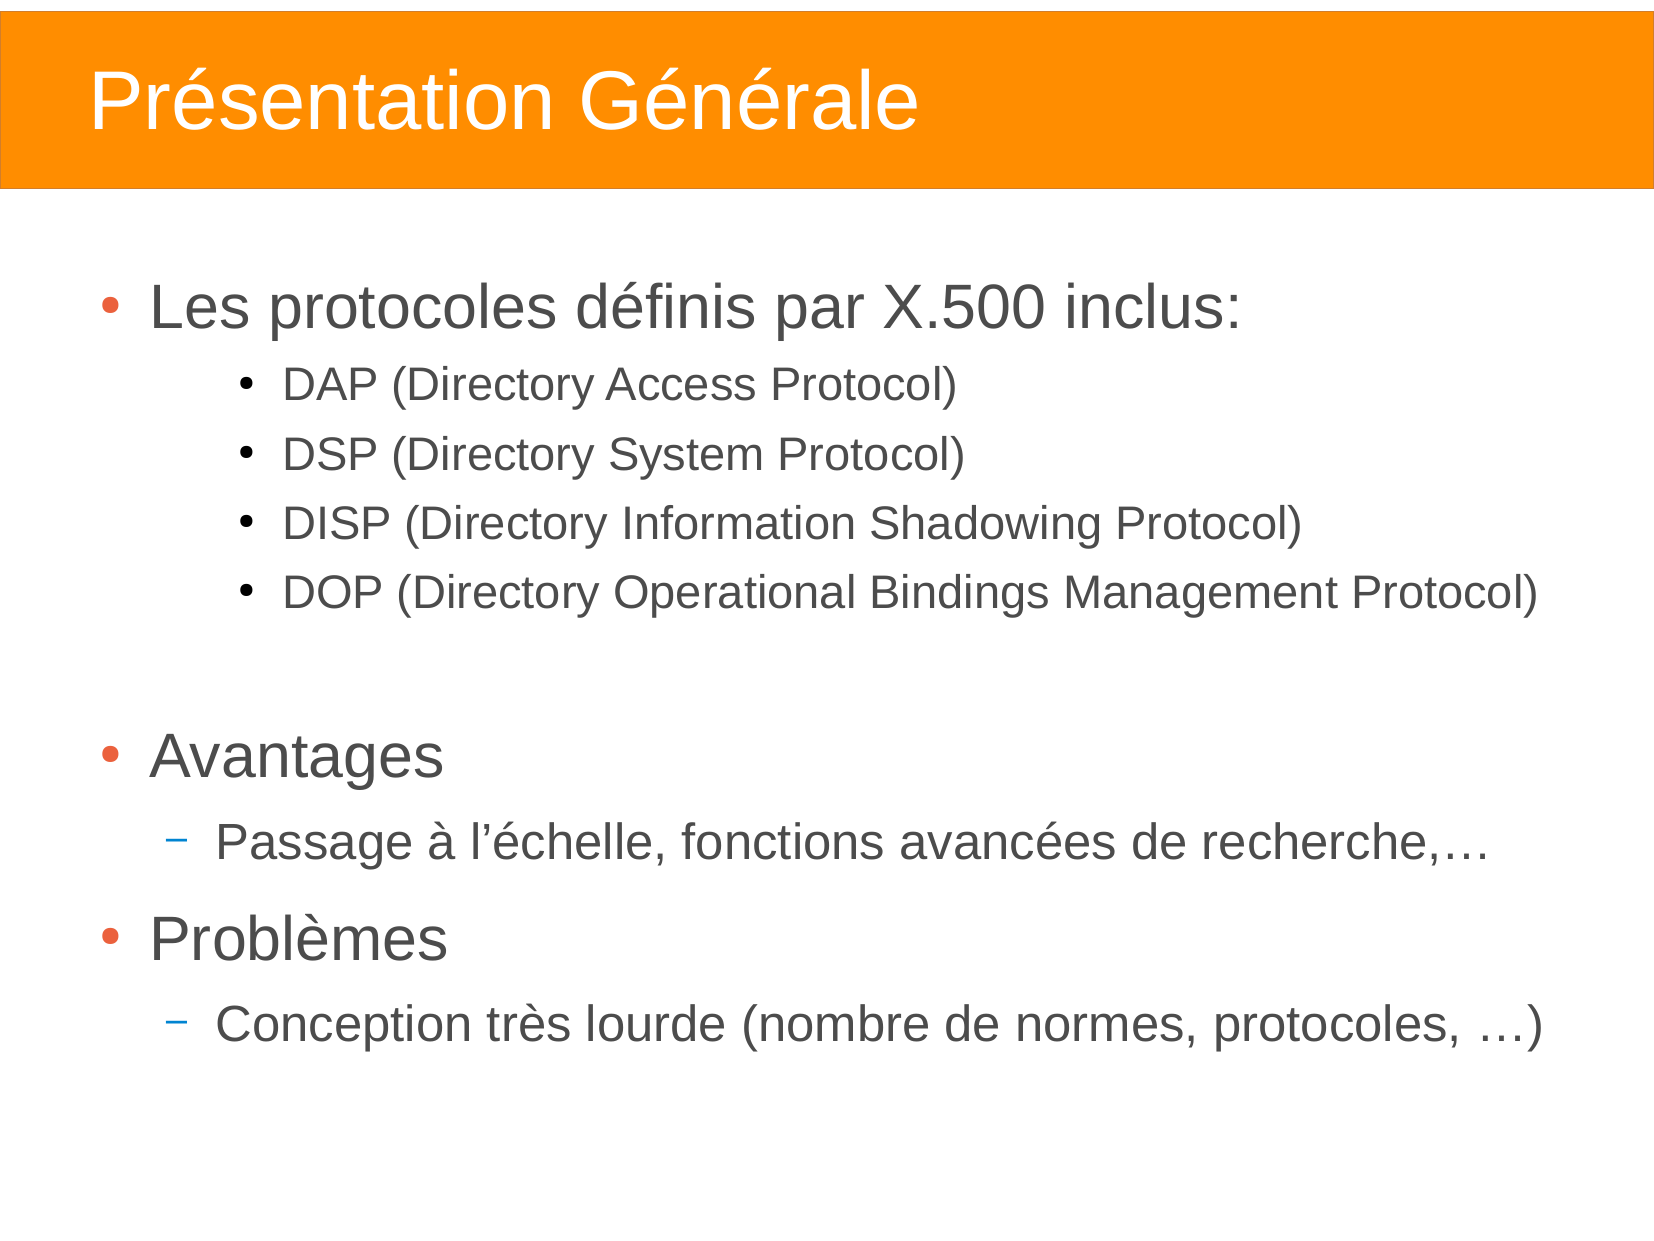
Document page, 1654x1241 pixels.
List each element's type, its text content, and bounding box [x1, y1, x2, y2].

title Présentation Générale [0, 11, 1654, 189]
list Les protocoles définis par X.500 inclus: DAP (Directory Access Protocol) DSP (Directory System Protocol) DISP (Directory Information Shadowing Protocol) DOP (Directory Operational Bindings Management Protocol) Avantages Passage à l’échelle, fonctions avancées de recherche,… Problèmes Conception très lourde (nombre de normes, protocoles, …) [82, 271, 1571, 1099]
